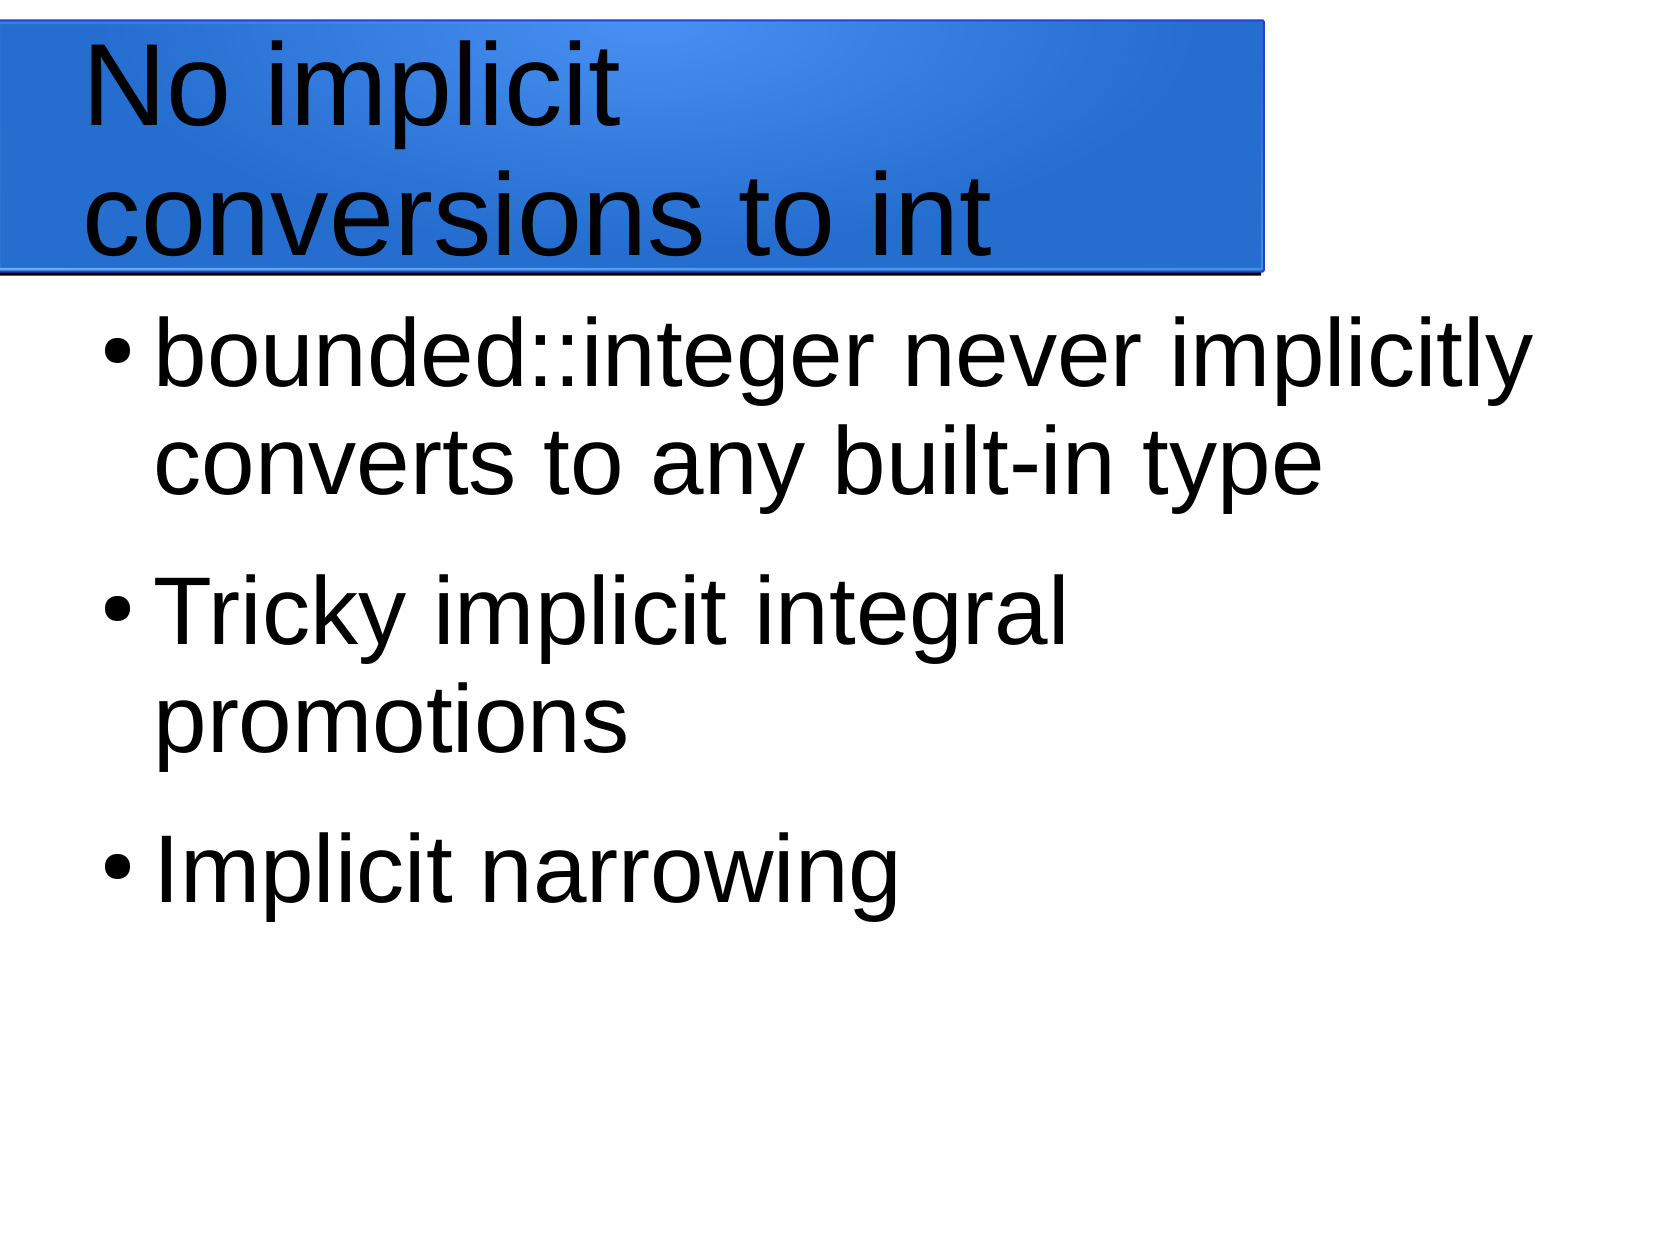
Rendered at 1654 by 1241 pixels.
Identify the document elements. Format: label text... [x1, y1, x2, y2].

list bounded::integer never implicitly converts to any built-in type Tricky implicit integral promotions Implicit narrowing [82, 299, 1571, 1019]
title No implicit conversions to int [82, 19, 1235, 281]
